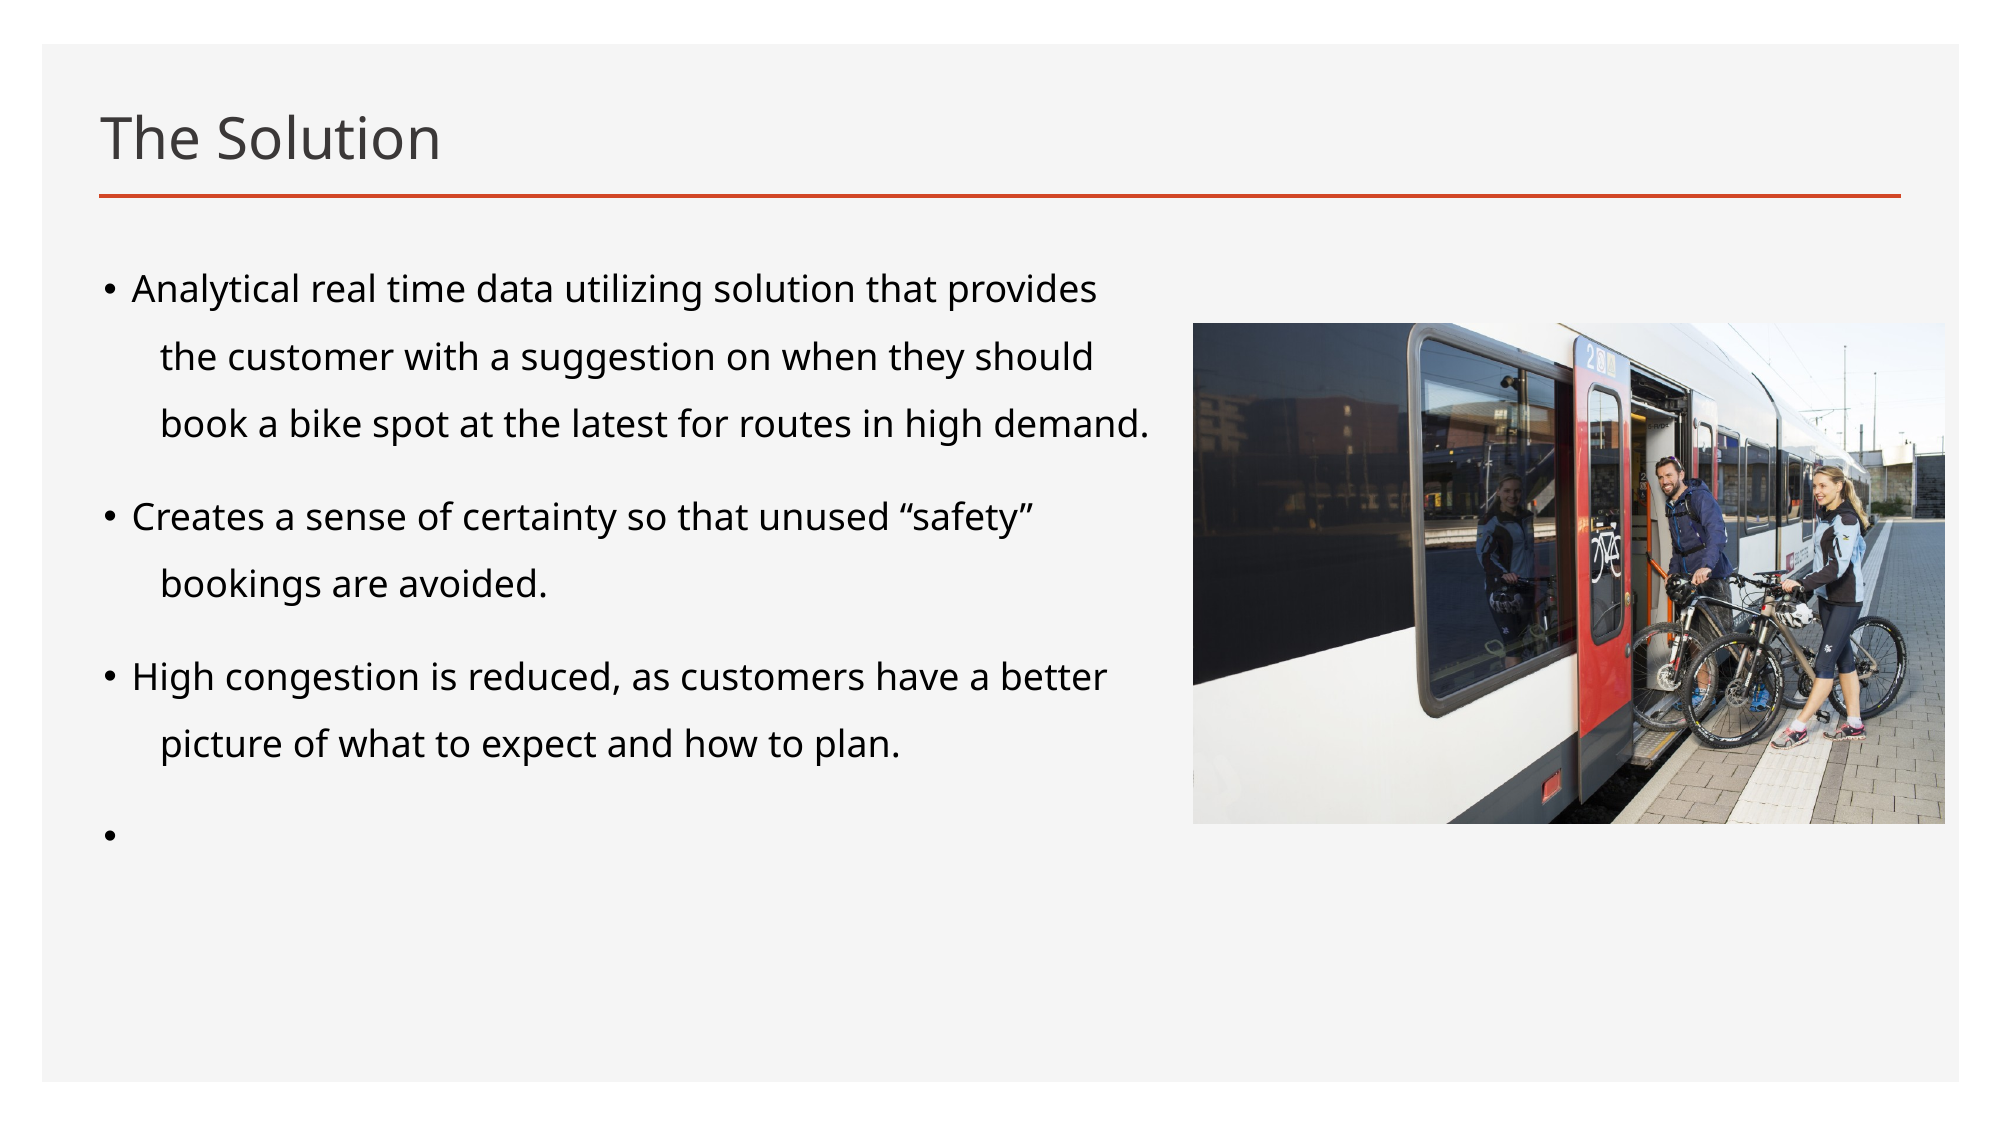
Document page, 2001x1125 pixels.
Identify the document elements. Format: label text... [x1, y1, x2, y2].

list Analytical real time data utilizing solution that provides the customer with a suggestion on when they should book a bike spot at the latest for routes in high demand. Creates a sense of certainty so that unused “safety” bookings are avoided. High congestion is reduced, as customers have a better picture of what to expect and how to plan. [88, 235, 1176, 889]
picture [1193, 323, 1945, 824]
title The Solution [85, 73, 1214, 179]
